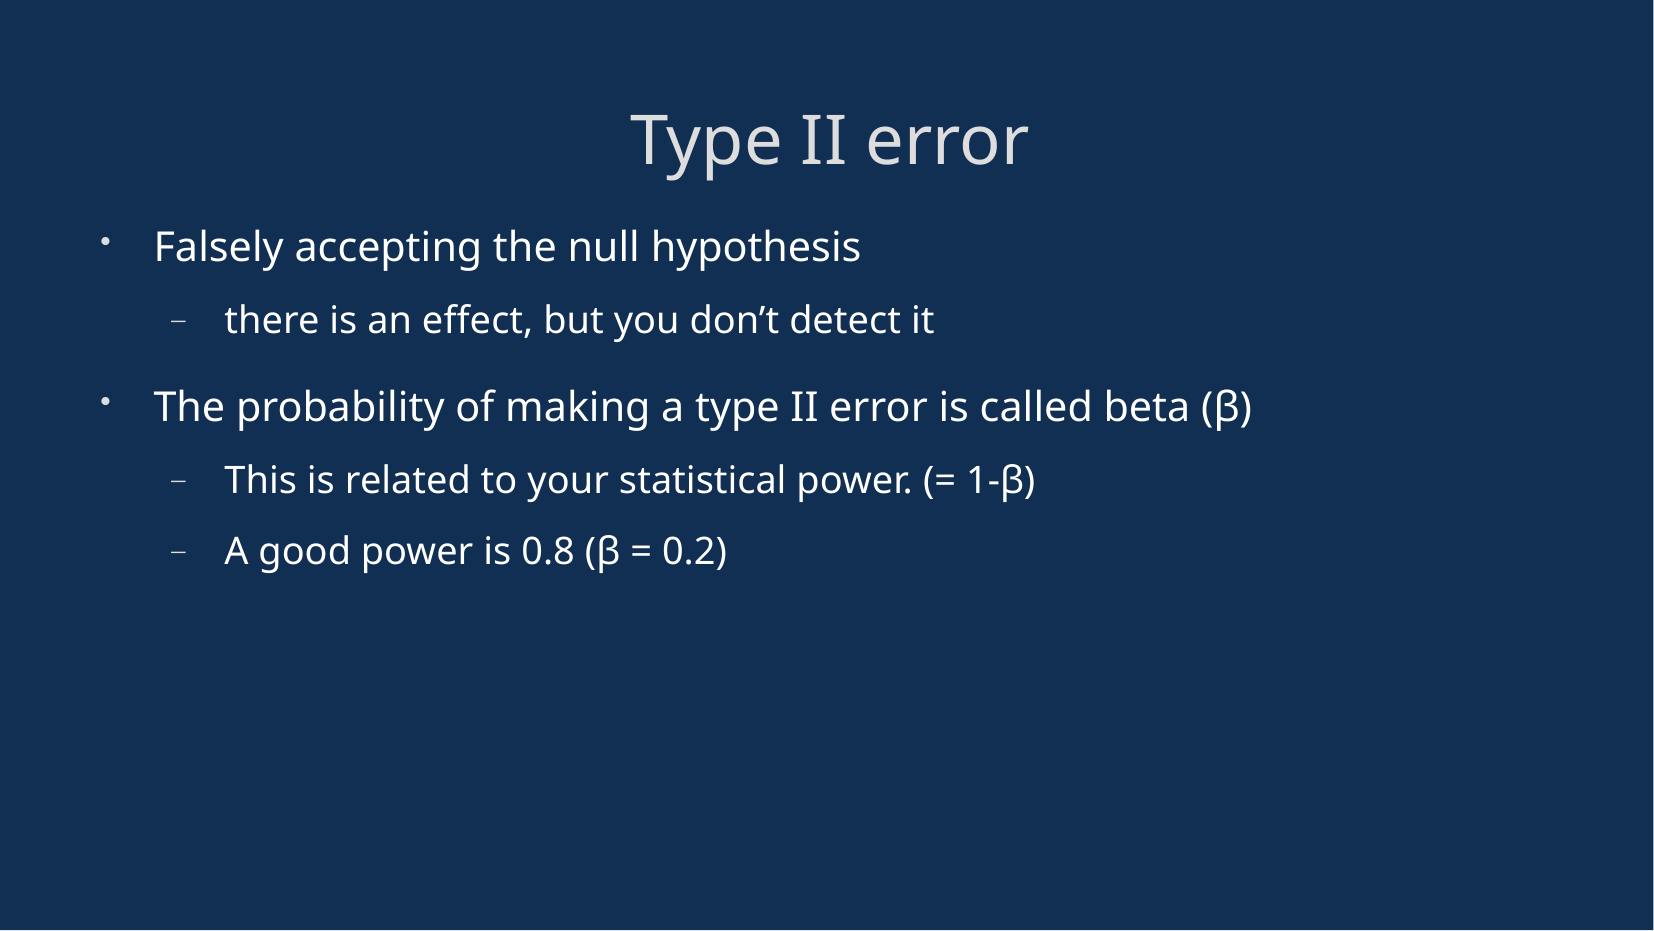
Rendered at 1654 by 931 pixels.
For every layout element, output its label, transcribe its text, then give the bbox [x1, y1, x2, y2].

list Falsely accepting the null hypothesis there is an effect, but you don’t detect it The probability of making a type II error is called beta (β) This is related to your statistical power. (= 1-β) A good power is 0.8 (β = 0.2) [82, 217, 1571, 758]
title Type II error [97, 56, 1563, 217]
